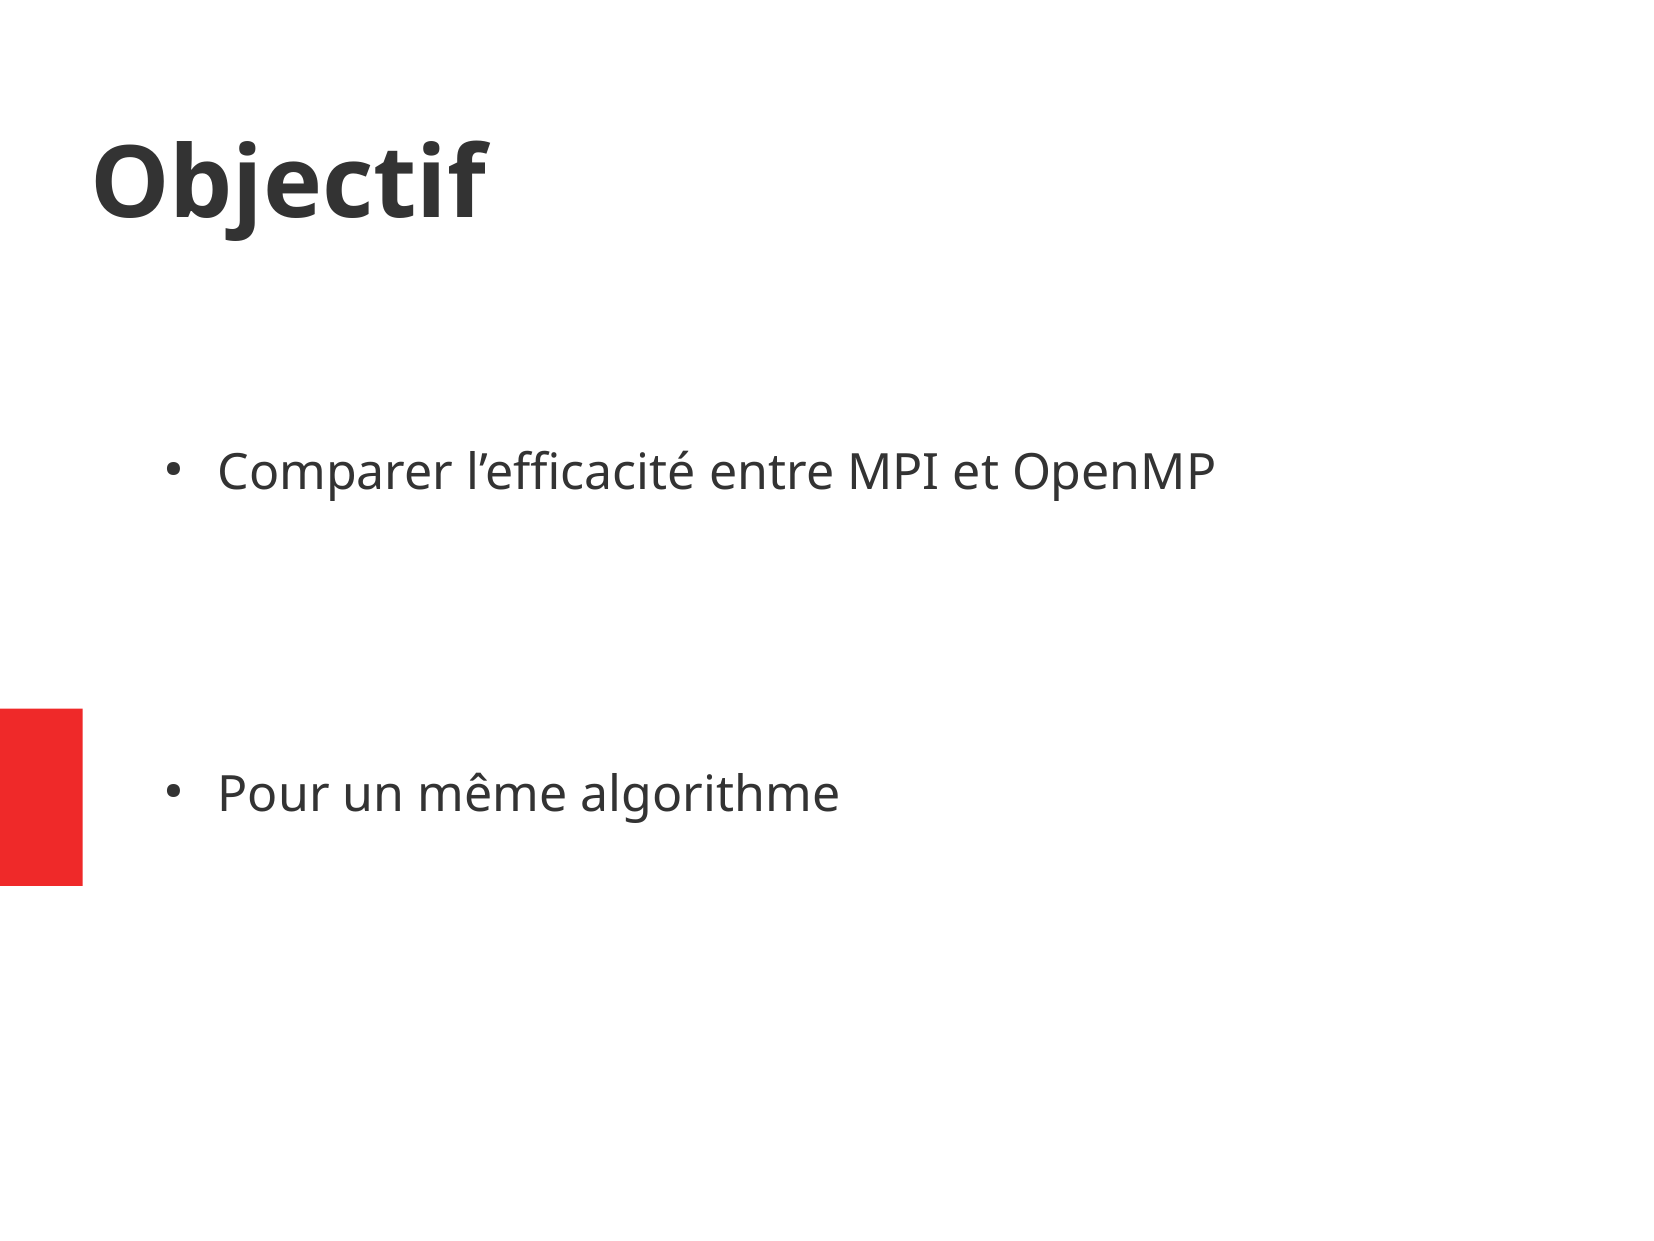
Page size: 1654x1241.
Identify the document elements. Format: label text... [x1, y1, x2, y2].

list Comparer l’efficacité entre MPI et OpenMP Pour un même algorithme [146, 435, 1636, 1156]
title Objectif [90, 60, 1496, 297]
